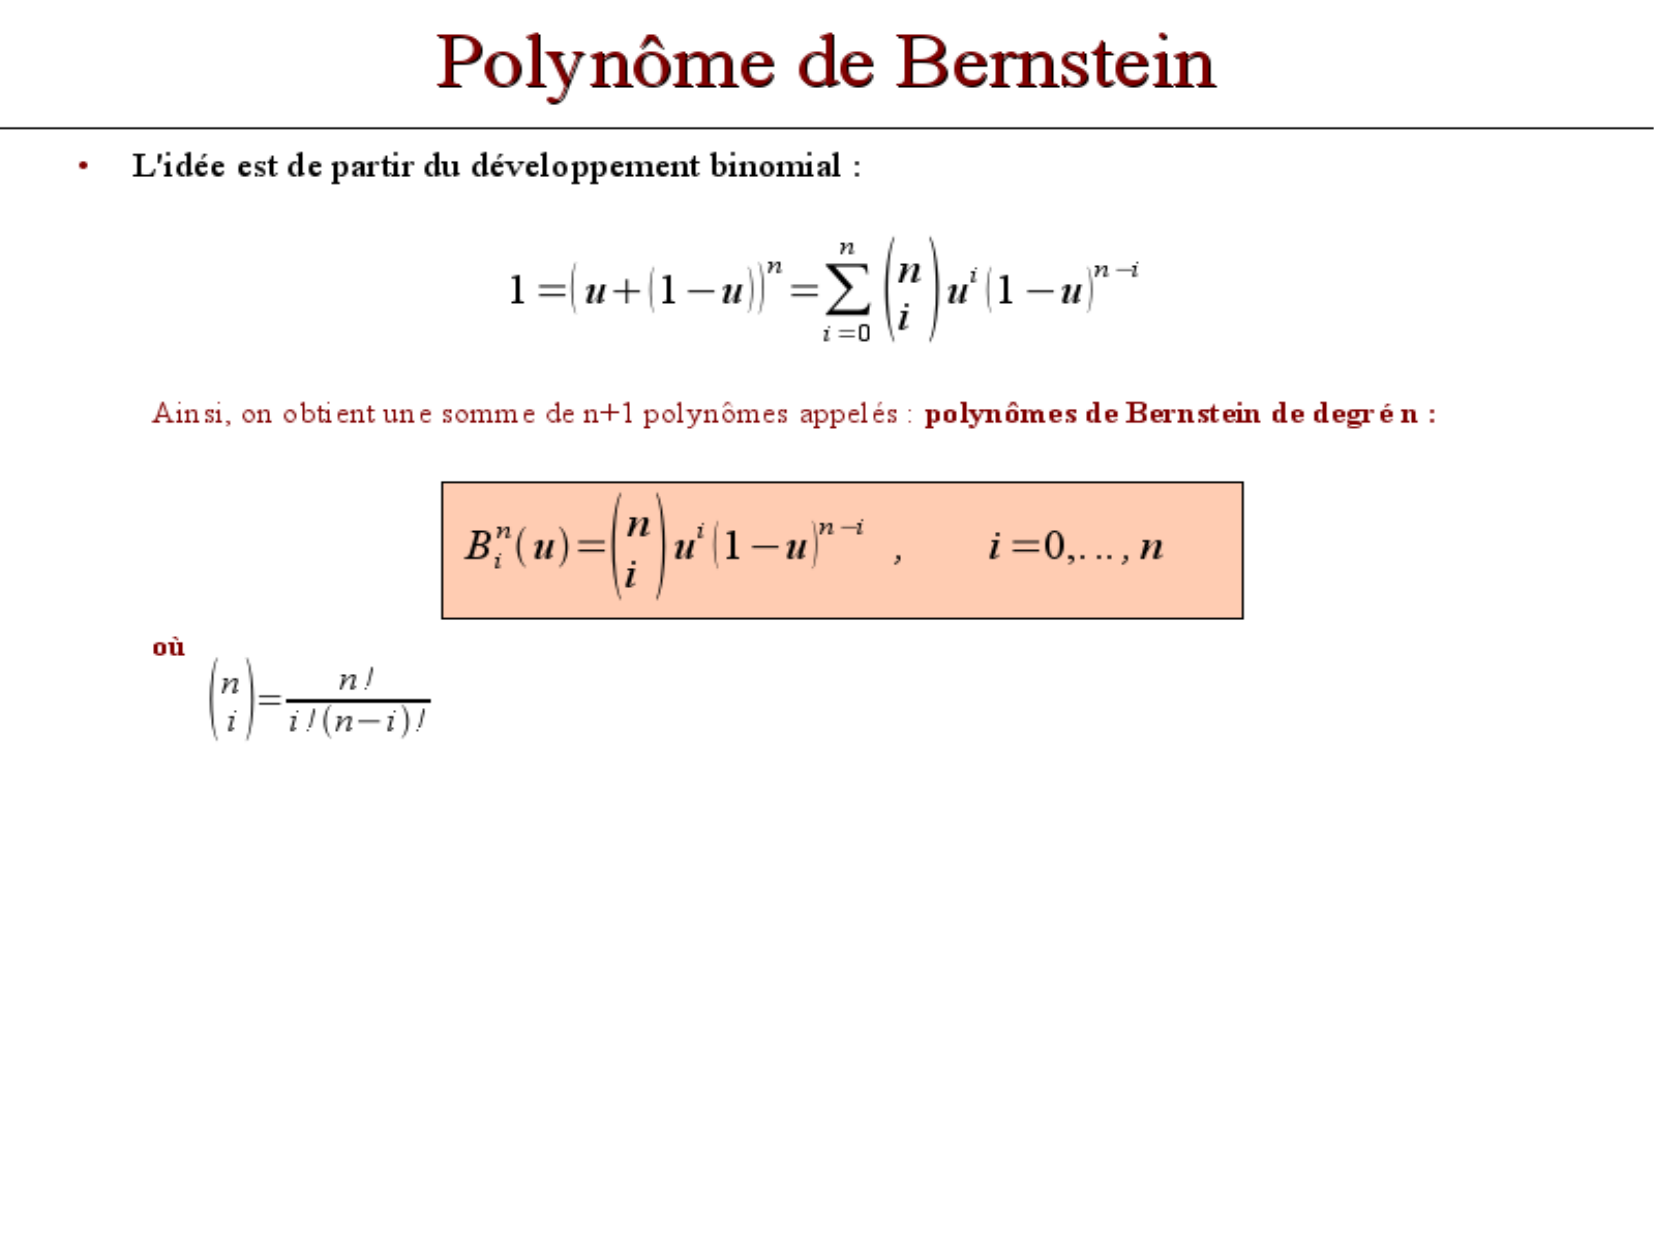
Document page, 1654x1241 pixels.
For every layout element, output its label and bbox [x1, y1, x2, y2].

picture [0, 0, 1654, 965]
